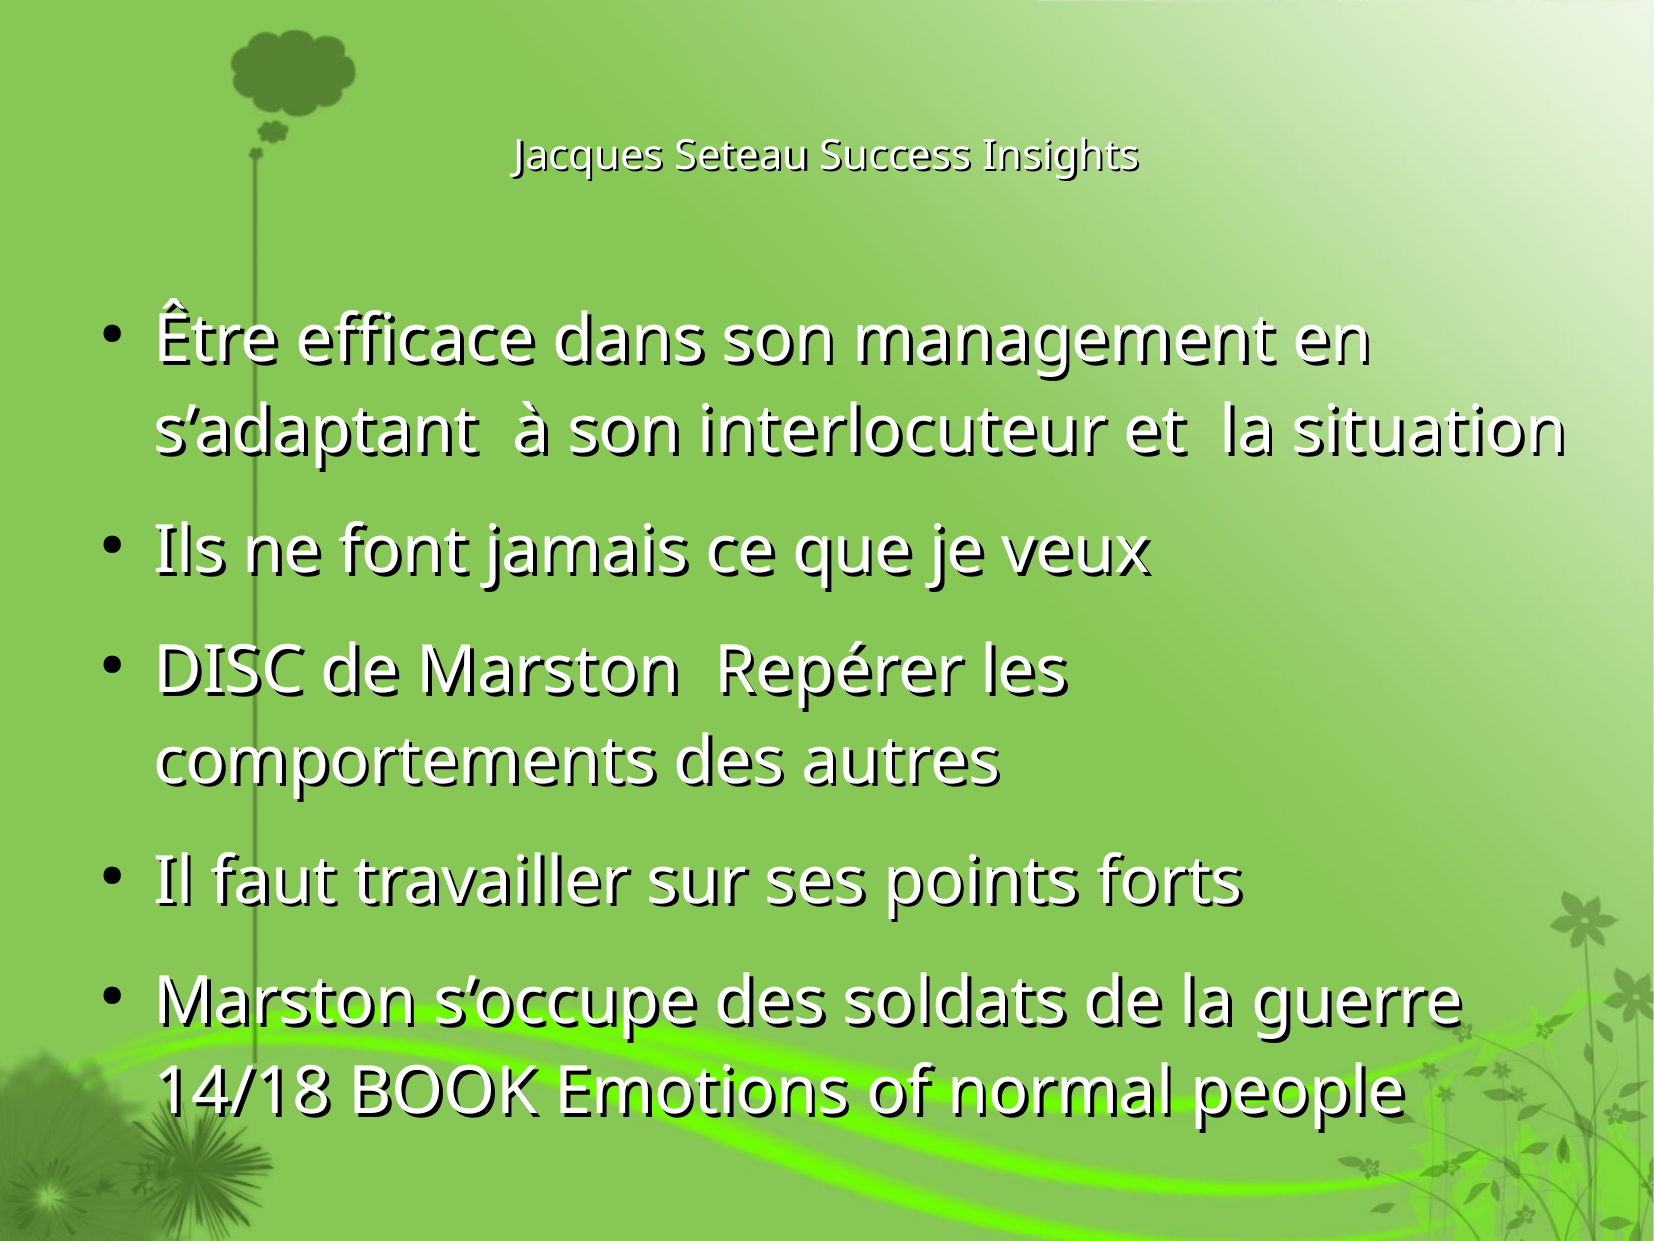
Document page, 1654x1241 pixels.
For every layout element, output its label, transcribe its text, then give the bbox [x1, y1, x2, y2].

title Jacques Seteau Success Insights [82, 49, 1571, 257]
picture [0, 0, 1654, 1241]
list Être efficace dans son management en s’adaptant à son interlocuteur et la situation Ils ne font jamais ce que je veux DISC de Marston Repérer les comportements des autres Il faut travailler sur ses points forts Marston s’occupe des soldats de la guerre 14/18 BOOK Emotions of normal people [82, 290, 1571, 1010]
